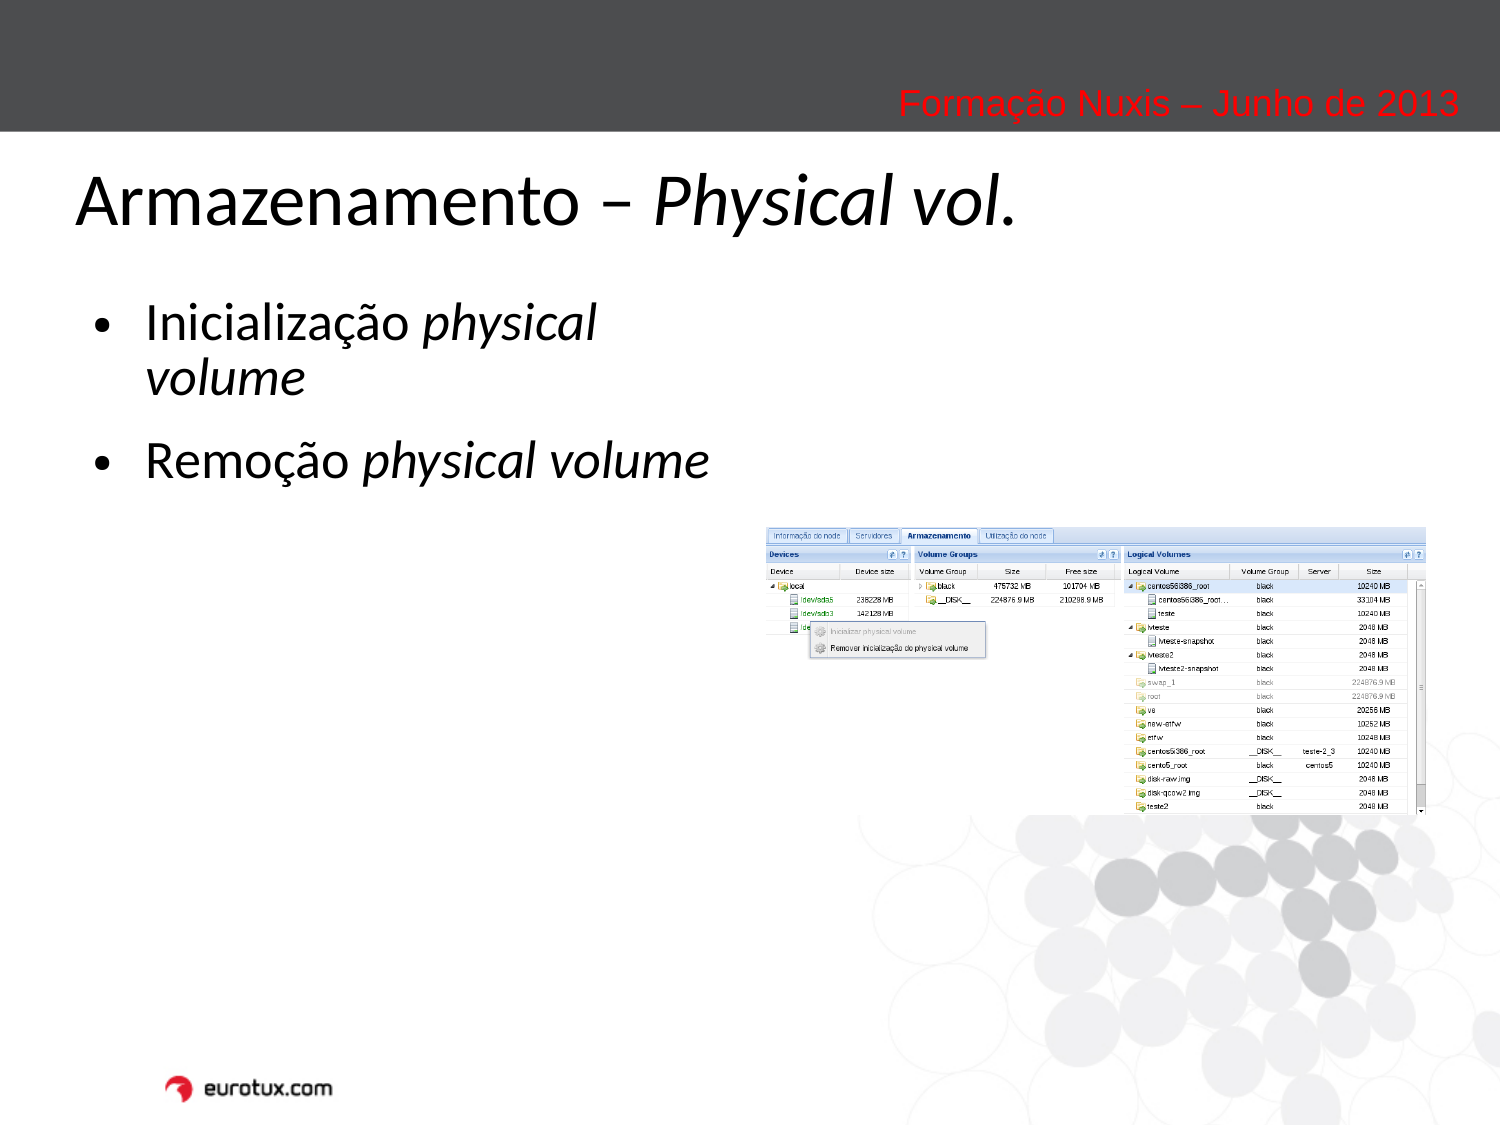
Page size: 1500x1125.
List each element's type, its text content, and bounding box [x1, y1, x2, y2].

list Inicialização physical volume Remoção physical volume [75, 299, 734, 953]
title Armazenamento – Physical vol. [75, 112, 1425, 301]
picture [0, 0, 1500, 1125]
